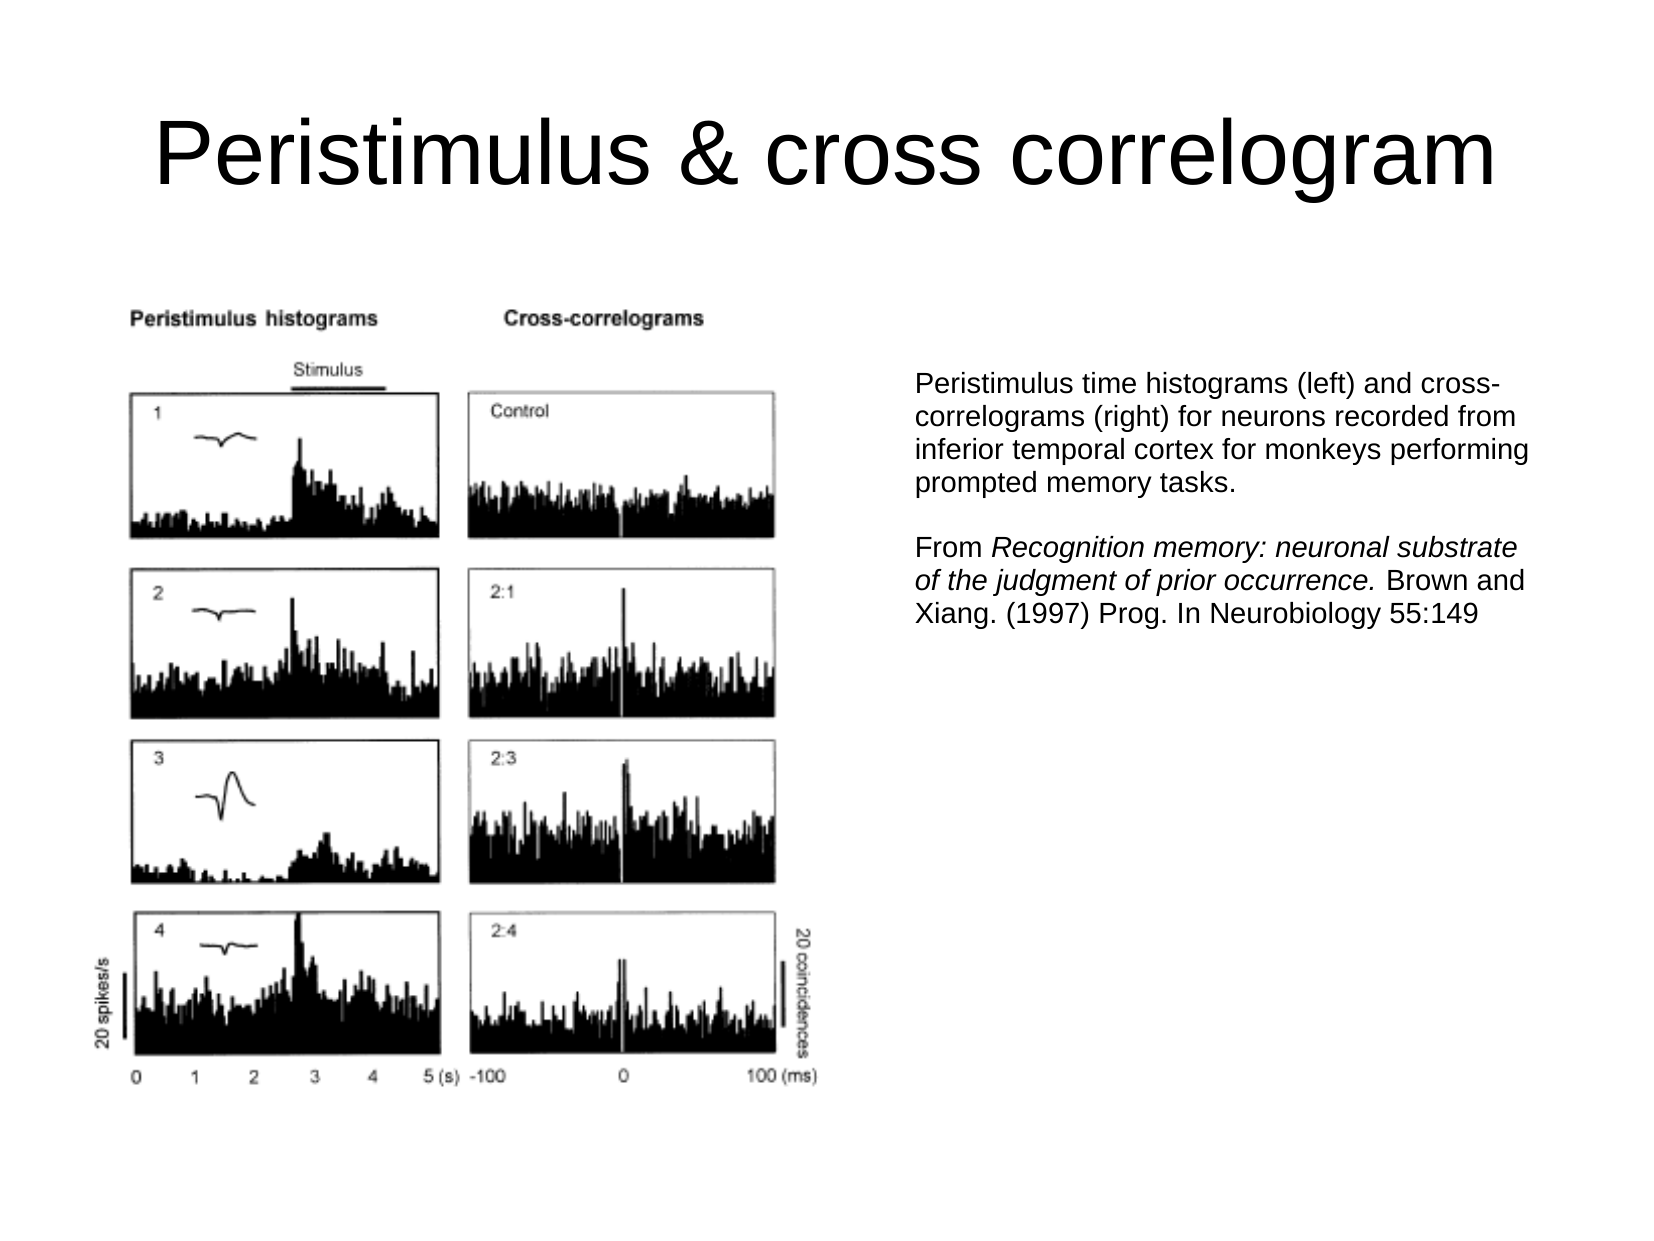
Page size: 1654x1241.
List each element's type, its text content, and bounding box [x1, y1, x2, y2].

picture [75, 290, 833, 1109]
title Peristimulus & cross correlogram [82, 49, 1571, 257]
text_box Peristimulus time histograms (left) and cross-correlograms (right) for neurons recorded from inferior temporal cortex for monkeys performing prompted memory tasks. From Recognition memory: neuronal substrate of the judgment of prior occurrence. Brown and Xiang. (1997) Prog. In Neurobiology 55:149 [900, 360, 1561, 638]
